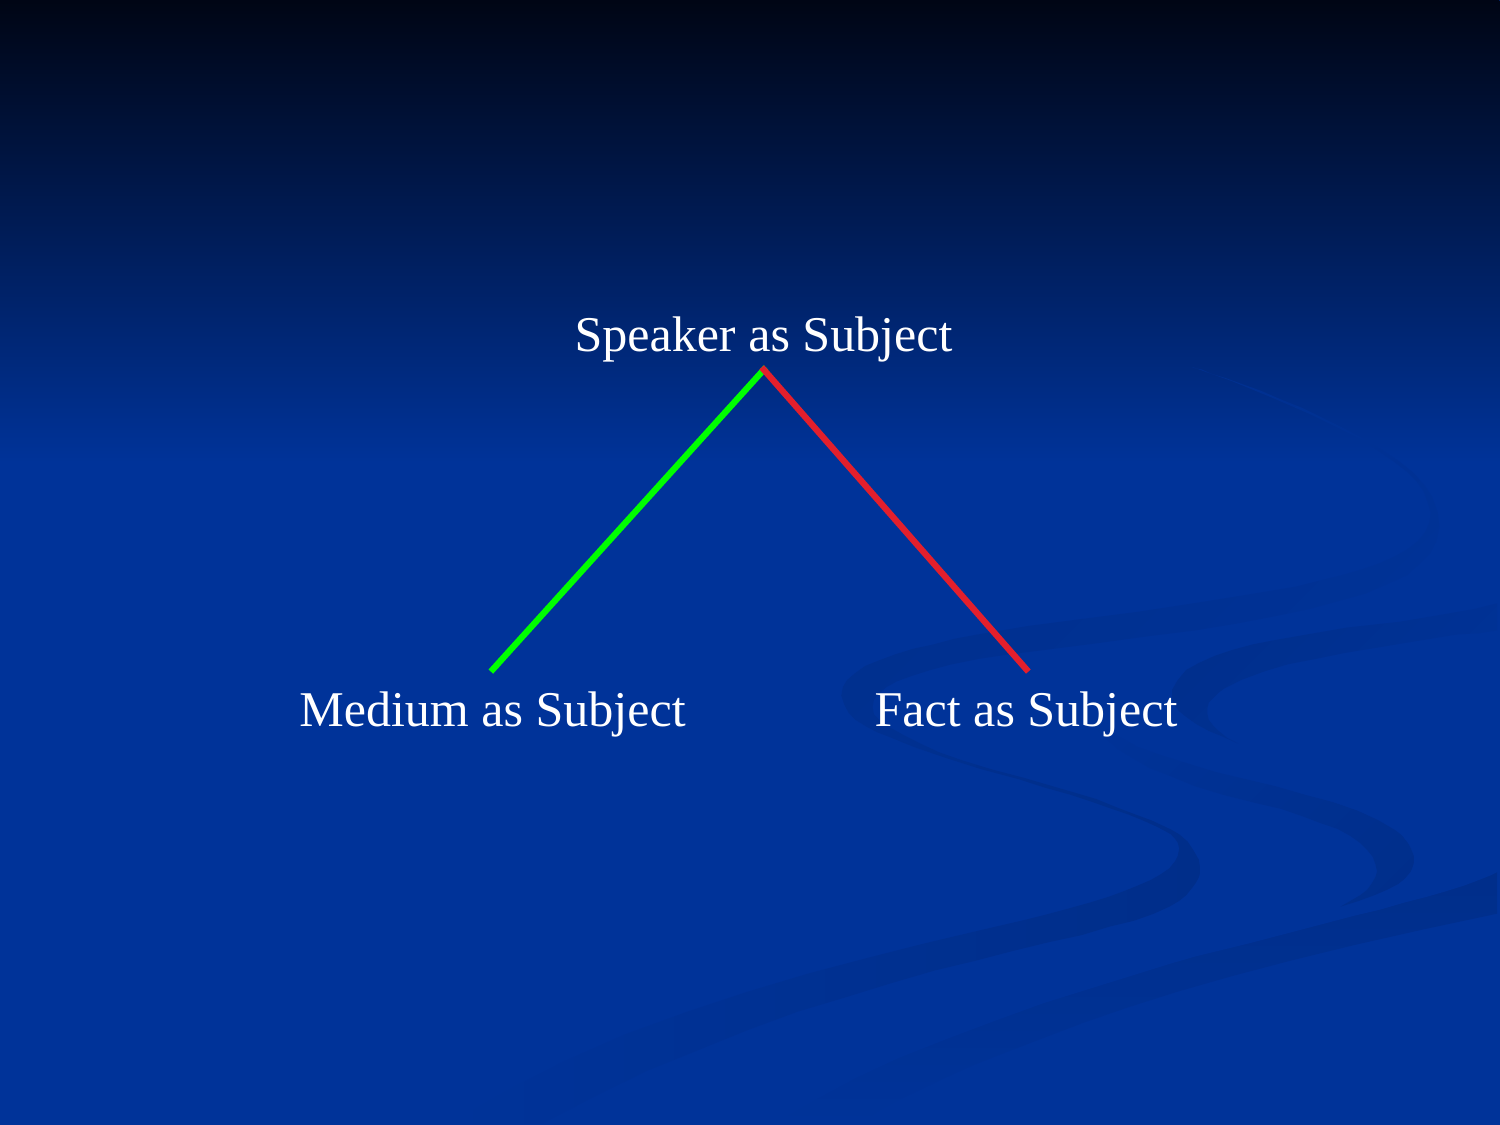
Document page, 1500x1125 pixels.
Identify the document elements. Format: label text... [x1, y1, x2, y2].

text_box Speaker as Subject [559, 294, 968, 370]
text_box Medium as Subject [284, 669, 702, 745]
text_box Fact as Subject [859, 669, 1193, 745]
